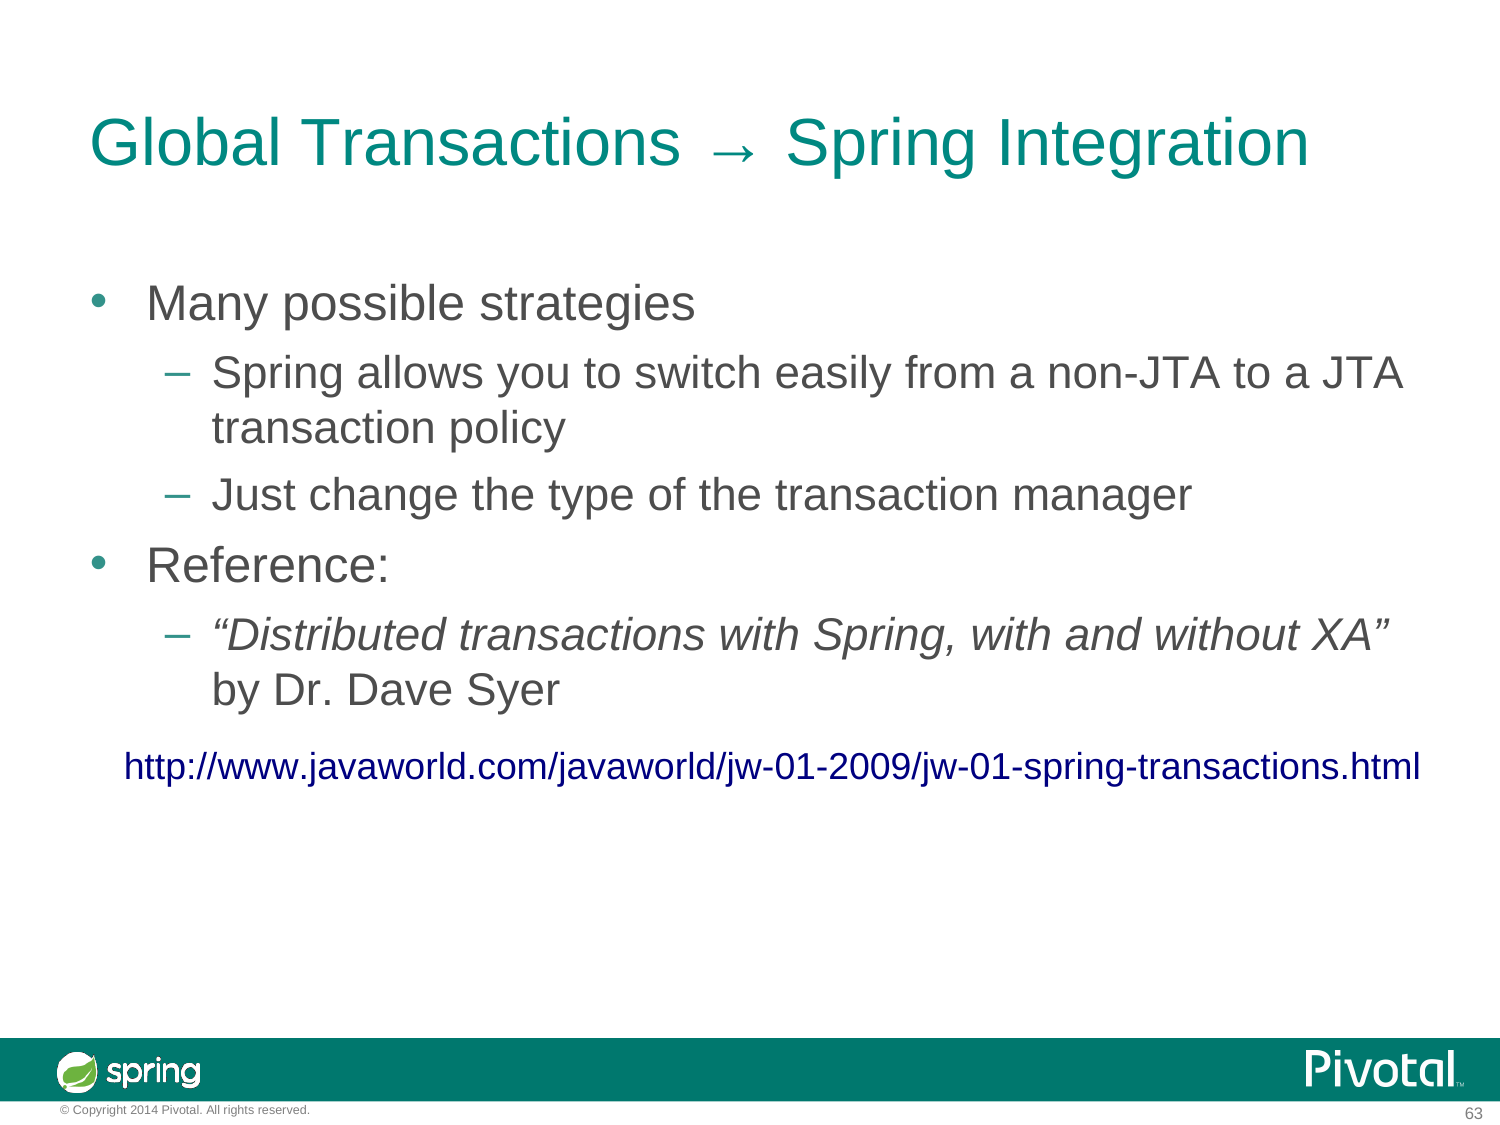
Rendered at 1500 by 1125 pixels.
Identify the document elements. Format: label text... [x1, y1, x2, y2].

title Global Transactions → Spring Integration [75, 45, 1426, 233]
picture [32, 1041, 210, 1103]
list Many possible strategies Spring allows you to switch easily from a non-JTA to a JTA transaction policy Just change the type of the transaction manager Reference: “Distributed transactions with Spring, with and without XA” by Dr. Dave Syer [75, 262, 1426, 1005]
picture [1306, 1050, 1464, 1087]
text_box http://www.javaworld.com/javaworld/jw-01-2009/jw-01-spring-transactions.html [108, 734, 1462, 796]
